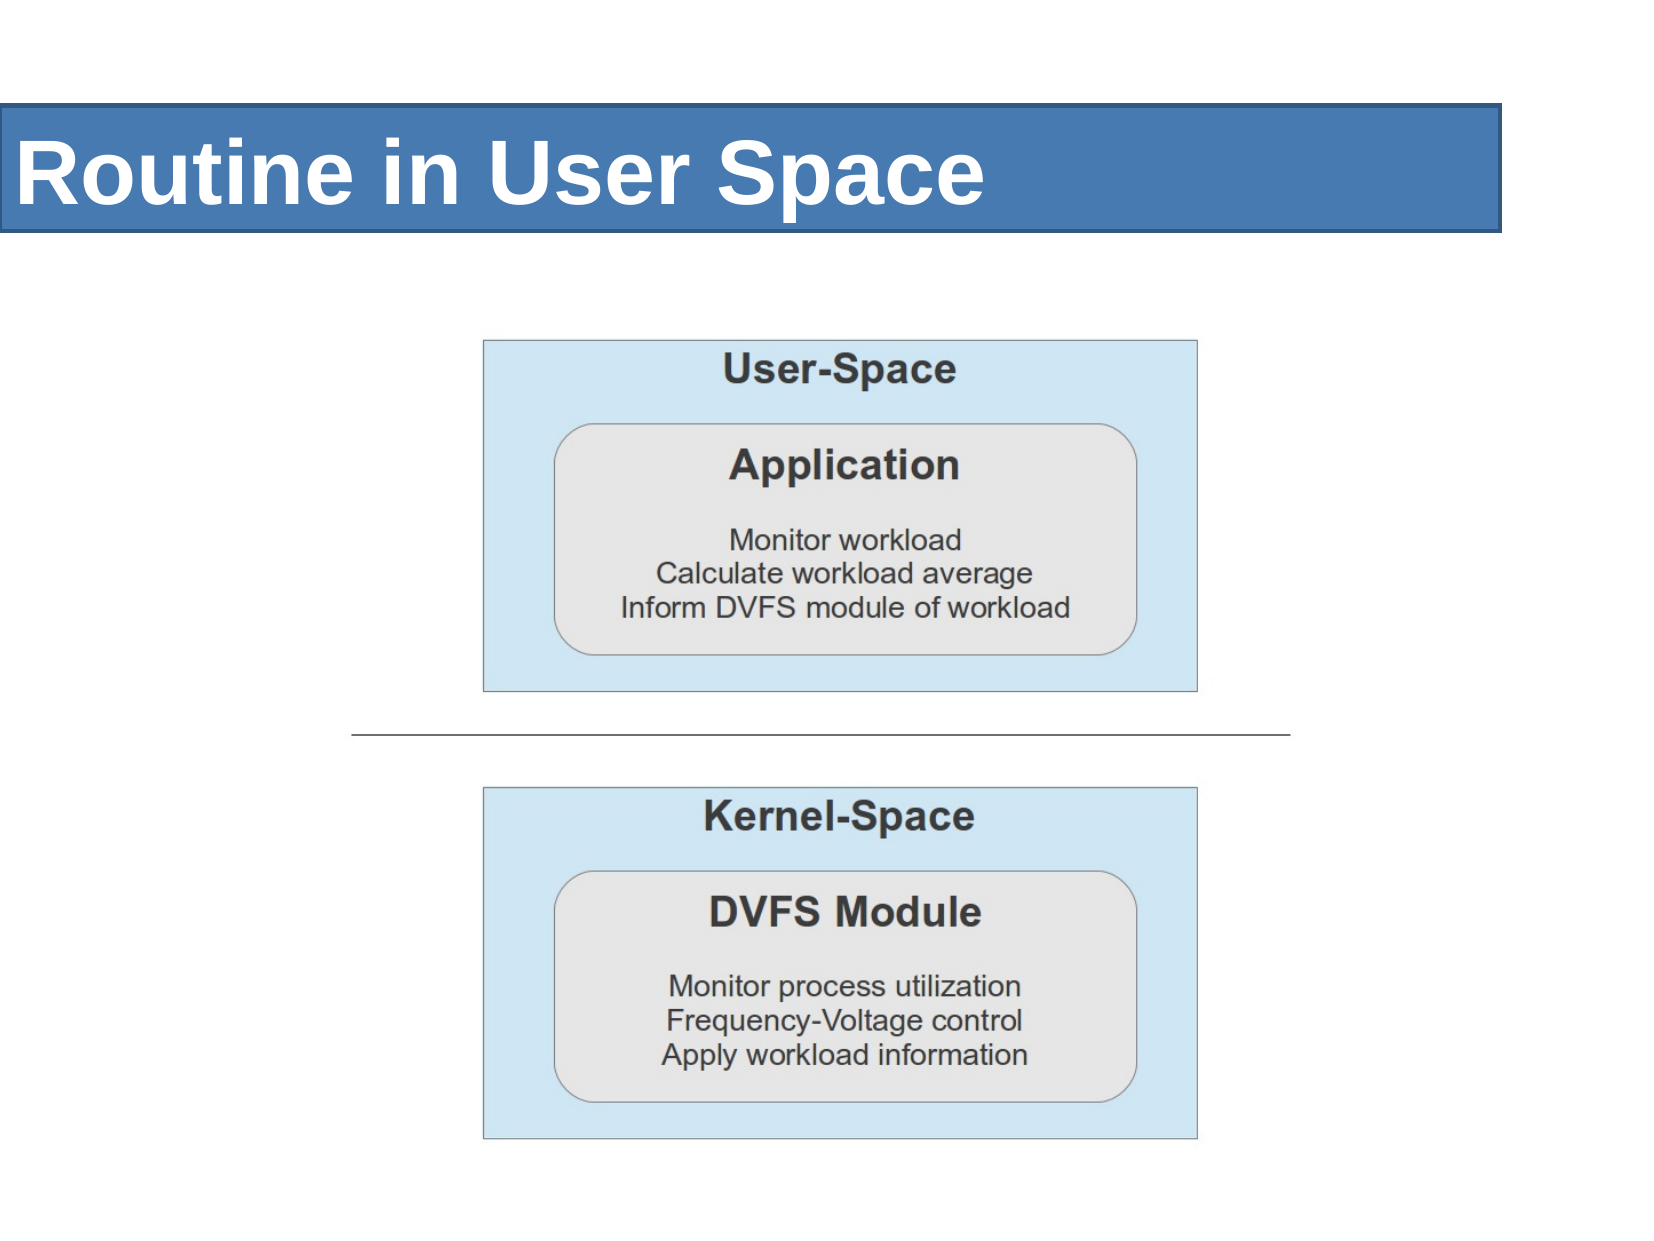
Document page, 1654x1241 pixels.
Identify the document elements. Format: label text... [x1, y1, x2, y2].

picture [300, 285, 1357, 1201]
text_box Routine in User Space [0, 105, 1501, 231]
